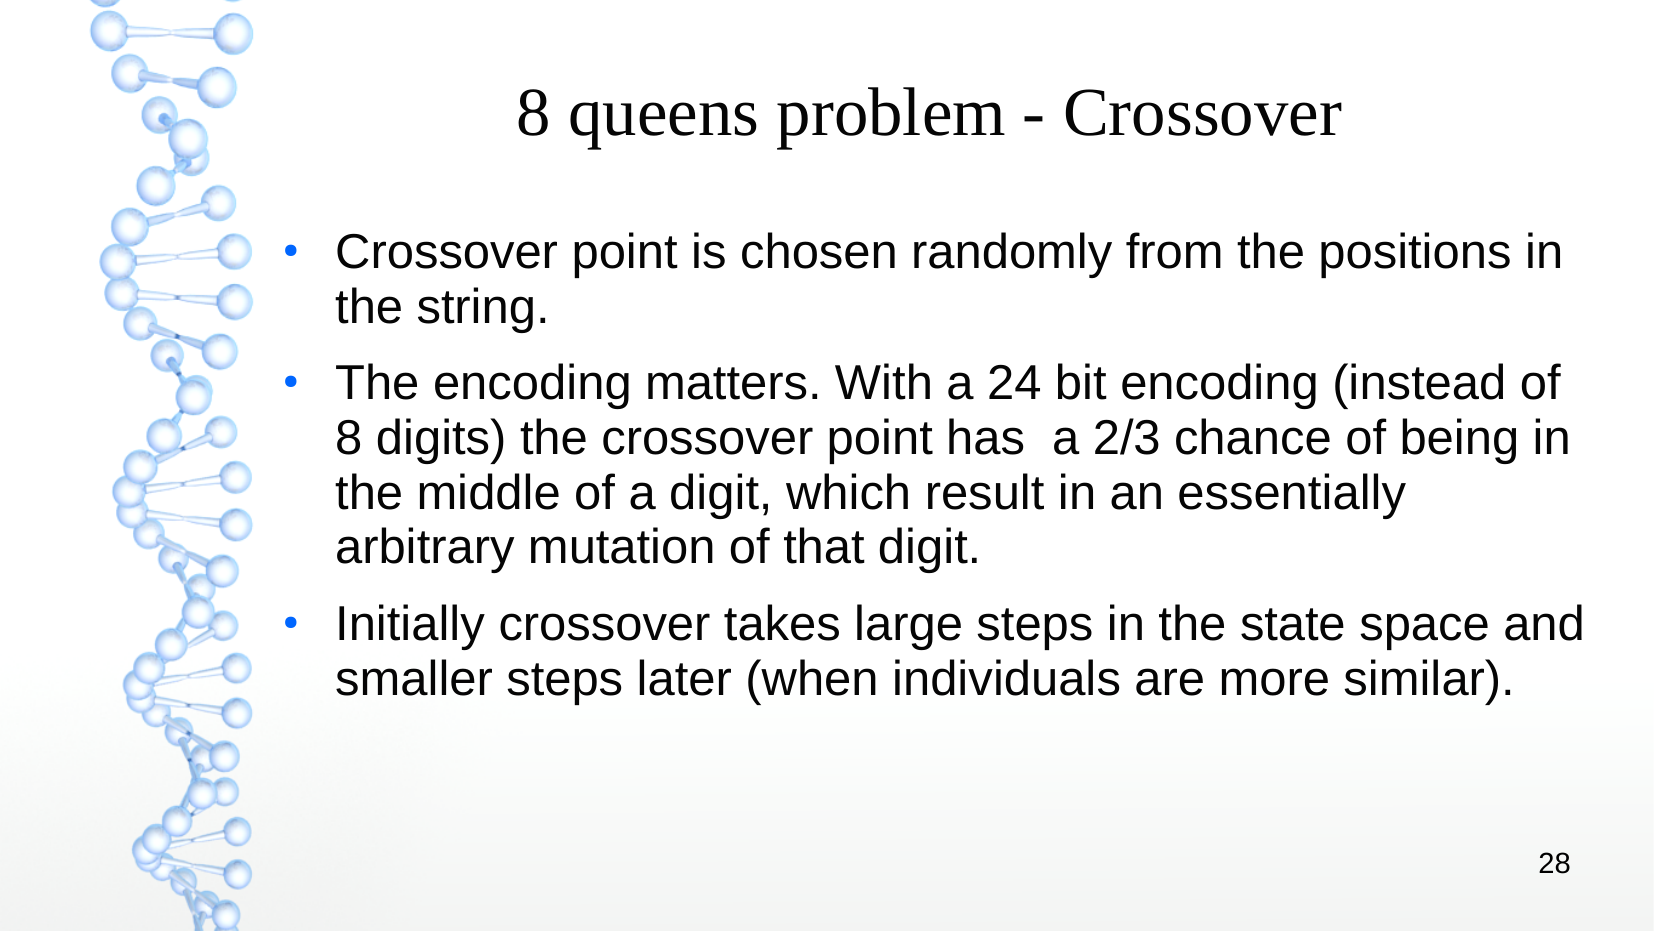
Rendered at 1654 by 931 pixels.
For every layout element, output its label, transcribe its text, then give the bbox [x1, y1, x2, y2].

list Crossover point is chosen randomly from the positions in the string. The encoding matters. With a 24 bit encoding (instead of 8 digits) the crossover point has a 2/3 chance of being in the middle of a digit, which result in an essentially arbitrary mutation of that digit. Initially crossover takes large steps in the state space and smaller steps later (when individuals are more similar). [265, 224, 1595, 764]
title 8 queens problem - Crossover [265, 35, 1595, 189]
picture [0, 0, 1654, 931]
